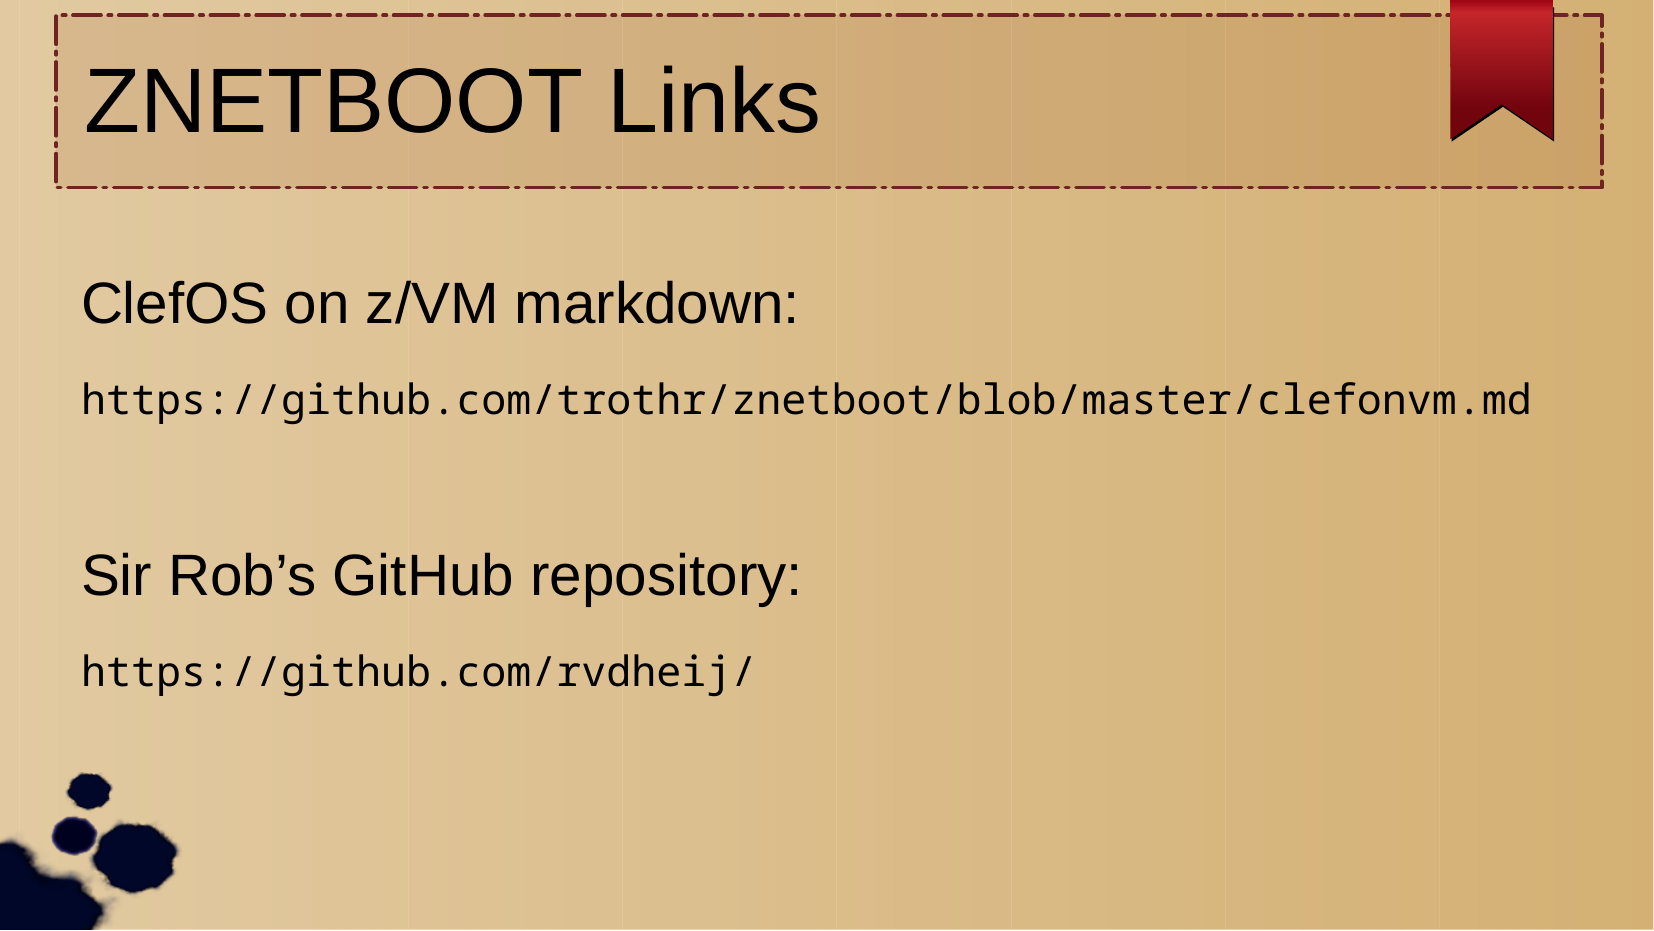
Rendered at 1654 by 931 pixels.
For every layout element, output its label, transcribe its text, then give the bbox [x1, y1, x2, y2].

list ClefOS on z/VM markdown: https://github.com/trothr/znetboot/blob/master/clefonvm.md Sir Rob’s GitHub repository: https://github.com/rvdheij/ [81, 270, 1654, 811]
title ZNETBOOT Links [59, 11, 1441, 189]
